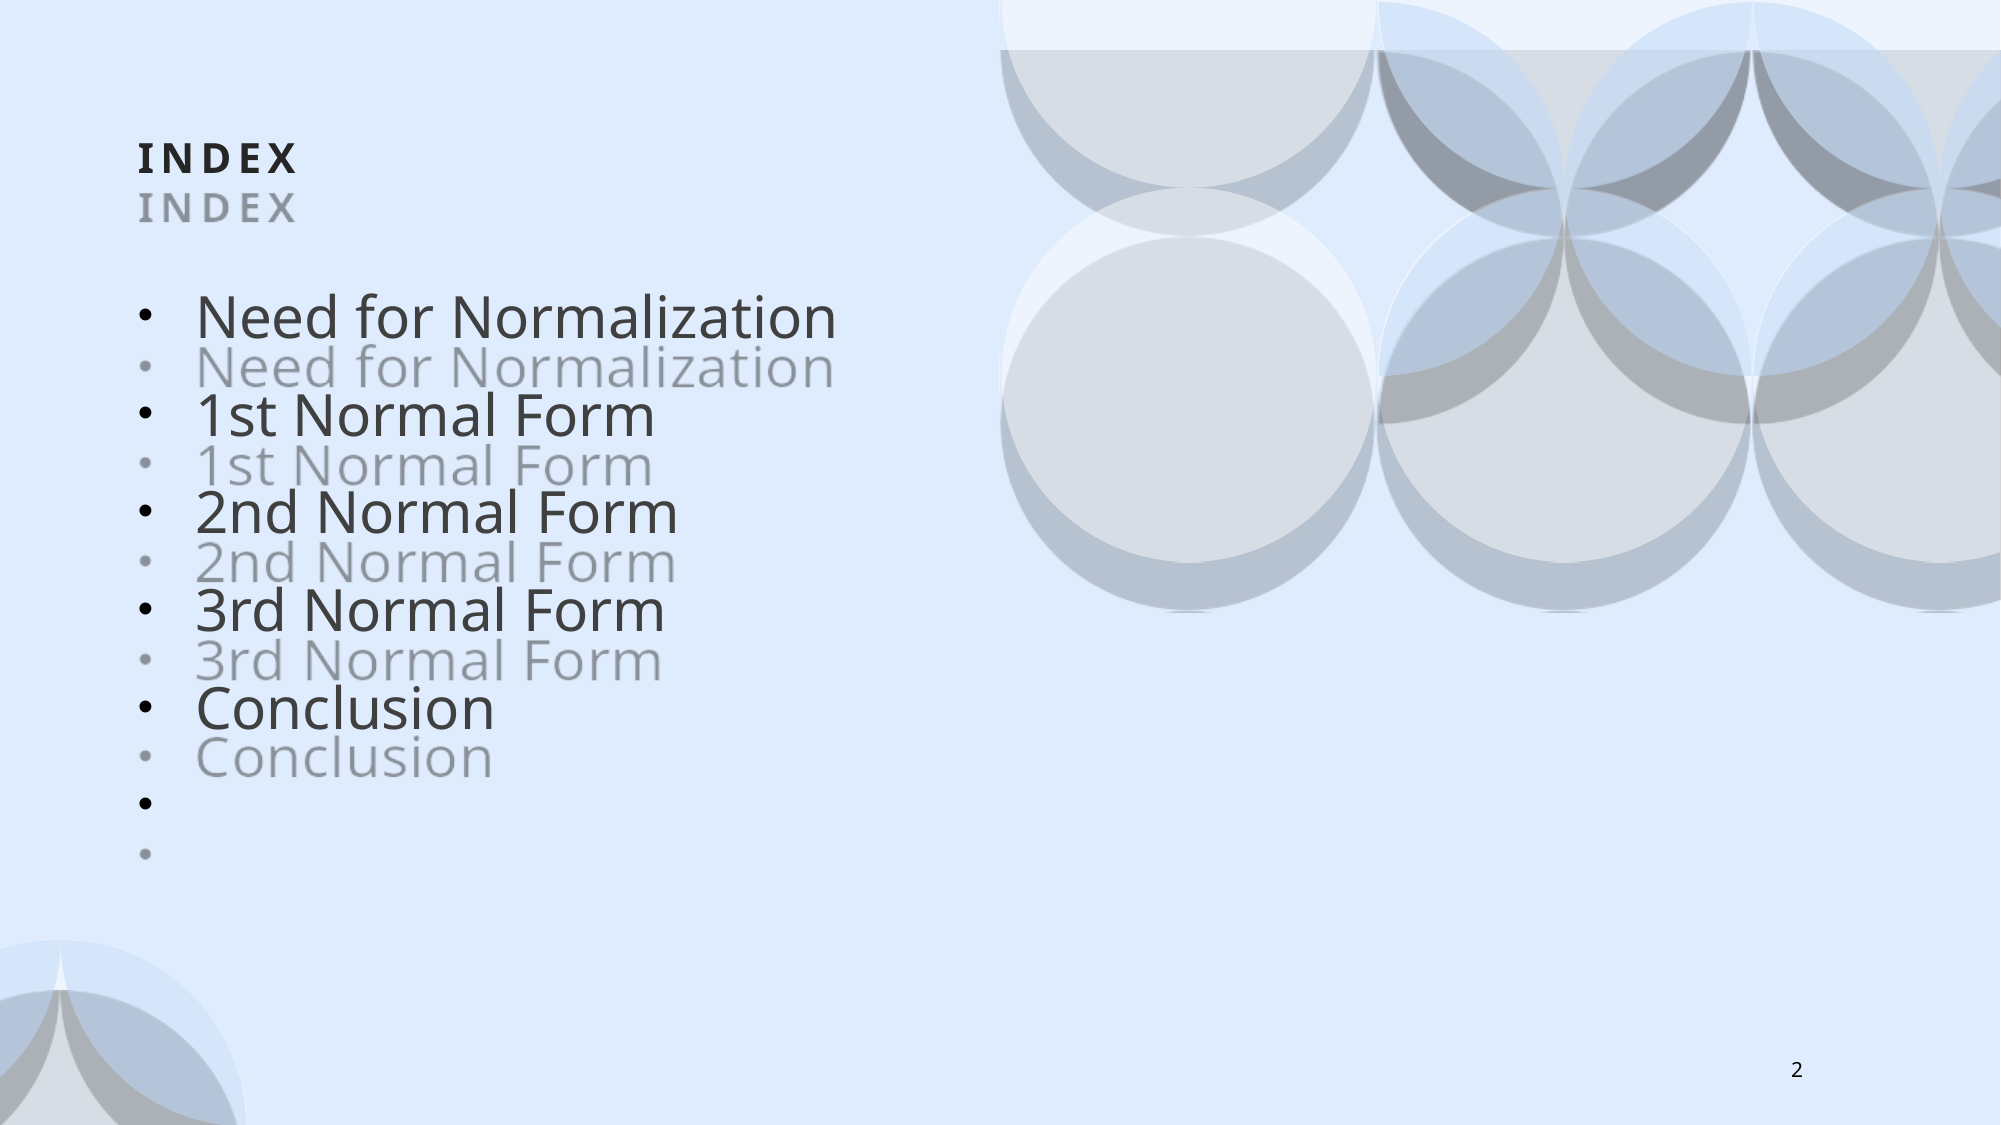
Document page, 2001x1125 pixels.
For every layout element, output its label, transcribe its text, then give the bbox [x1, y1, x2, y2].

slide_number 2 [1791, 1047, 1930, 1095]
list Need for Normalization 1st Normal Form 2nd Normal Form 3rd Normal Form Conclusion [138, 252, 1214, 987]
title Index [138, 138, 1857, 230]
